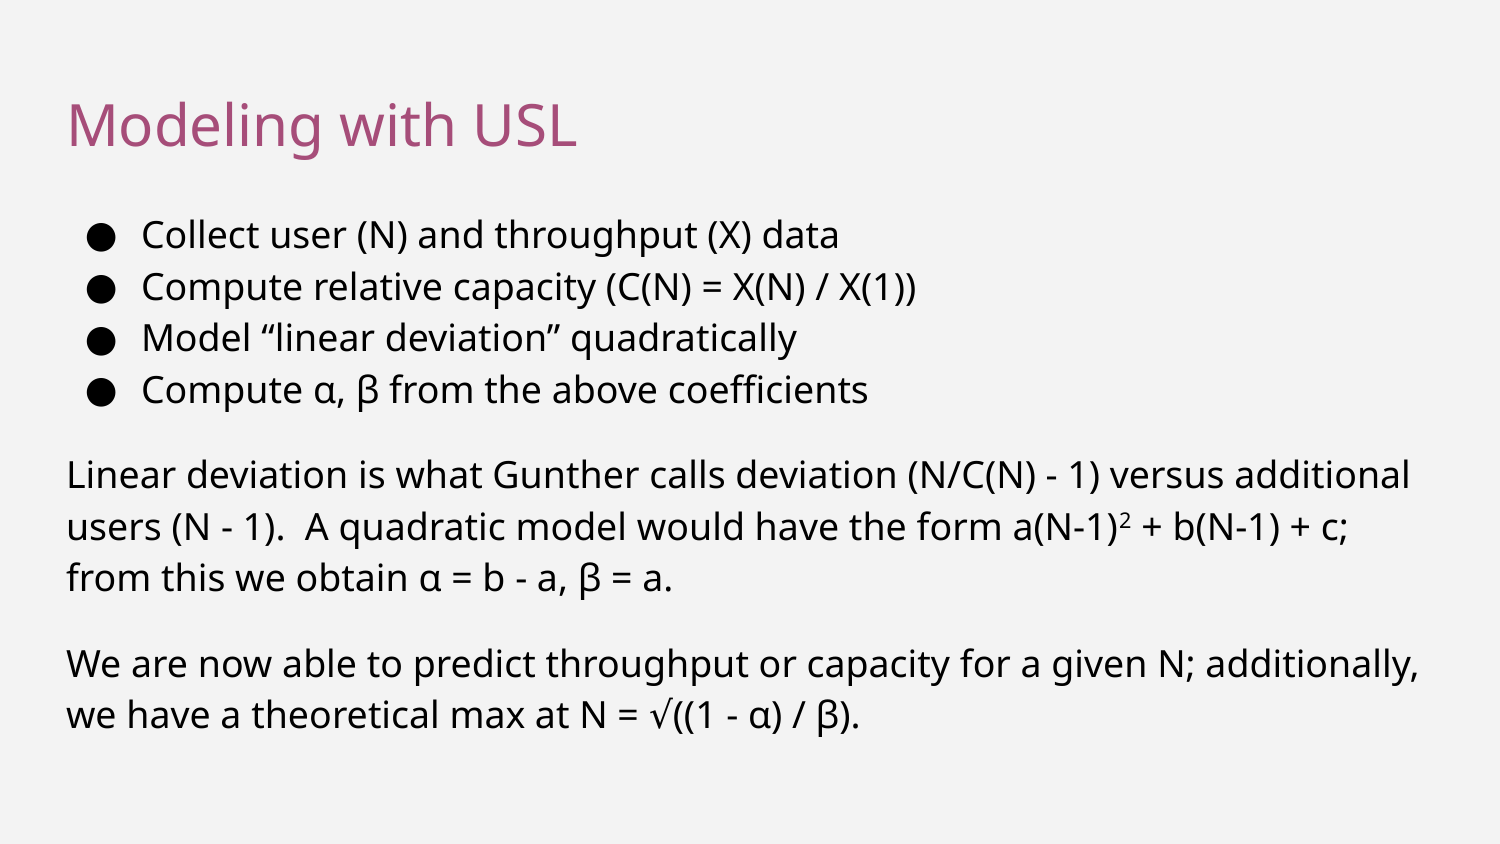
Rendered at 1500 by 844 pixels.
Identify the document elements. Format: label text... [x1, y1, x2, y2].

list Collect user (N) and throughput (X) data Compute relative capacity (C(N) = X(N) / X(1)) Model “linear deviation” quadratically Compute α, β from the above coefficients Linear deviation is what Gunther calls deviation (N/C(N) - 1) versus additional users (N - 1). A quadratic model would have the form a(N-1)2 + b(N-1) + c; from this we obtain α = b - a, β = a. We are now able to predict throughput or capacity for a given N; additionally, we have a theoretical max at N = √((1 - α) / β). [51, 189, 1449, 750]
title Modeling with USL [51, 72, 1449, 167]
